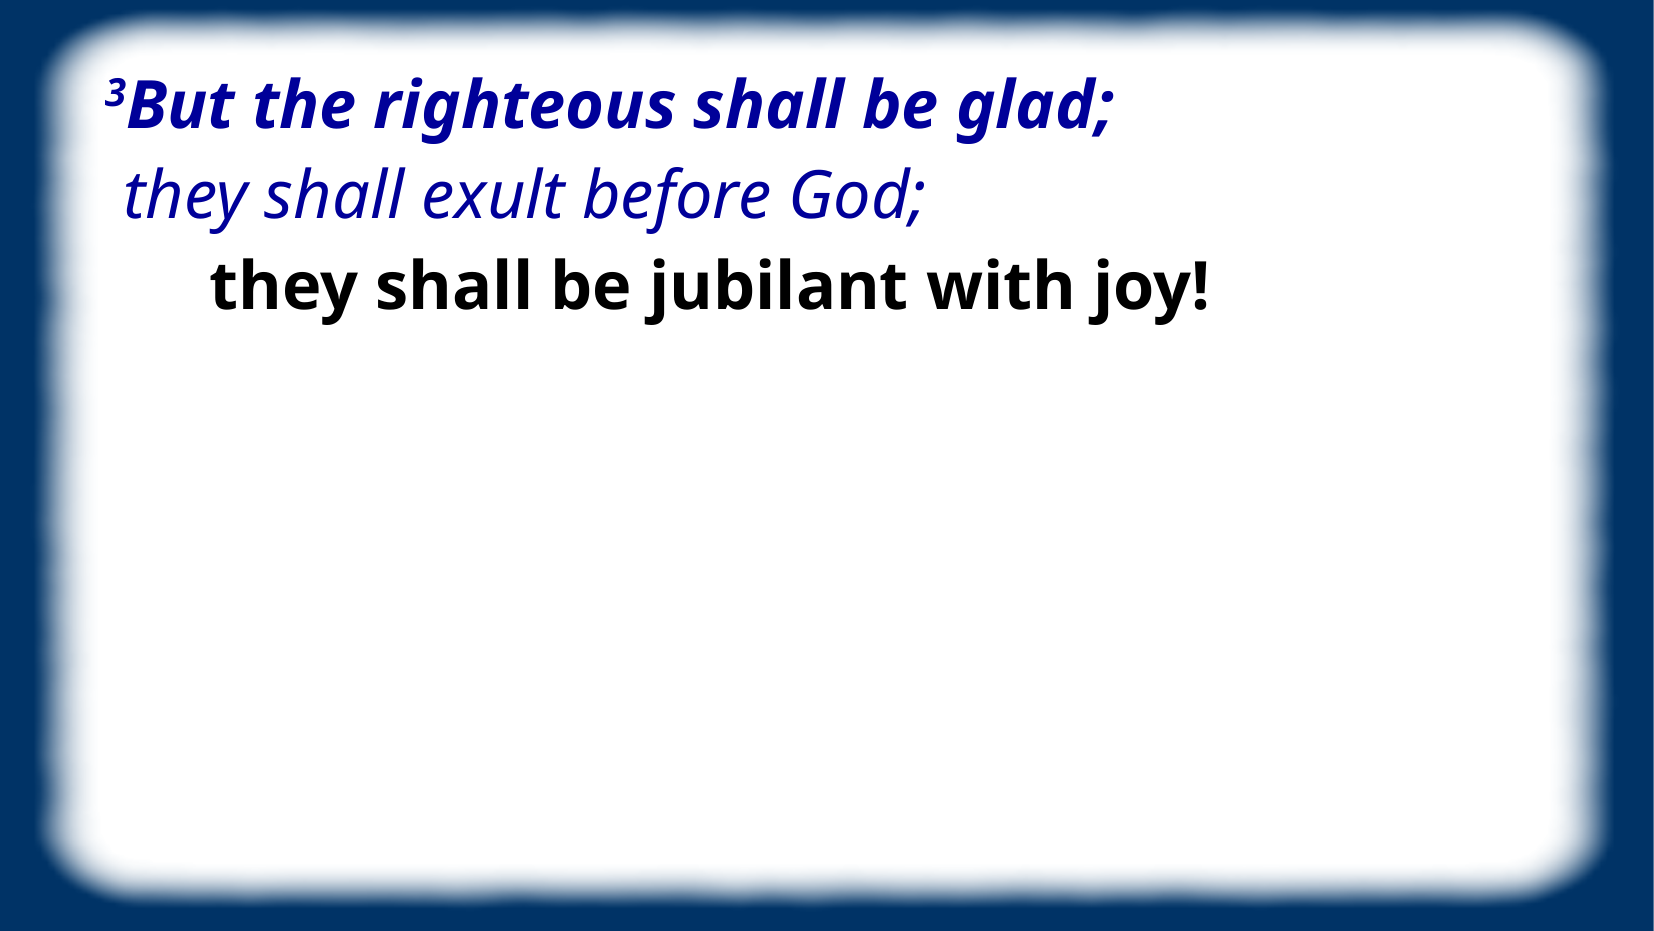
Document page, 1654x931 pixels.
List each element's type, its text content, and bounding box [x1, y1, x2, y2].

text_box 3But the righteous shall be glad; they shall exult before God; they shall be jubilant with joy! [90, 49, 1561, 361]
picture [0, 0, 1654, 931]
